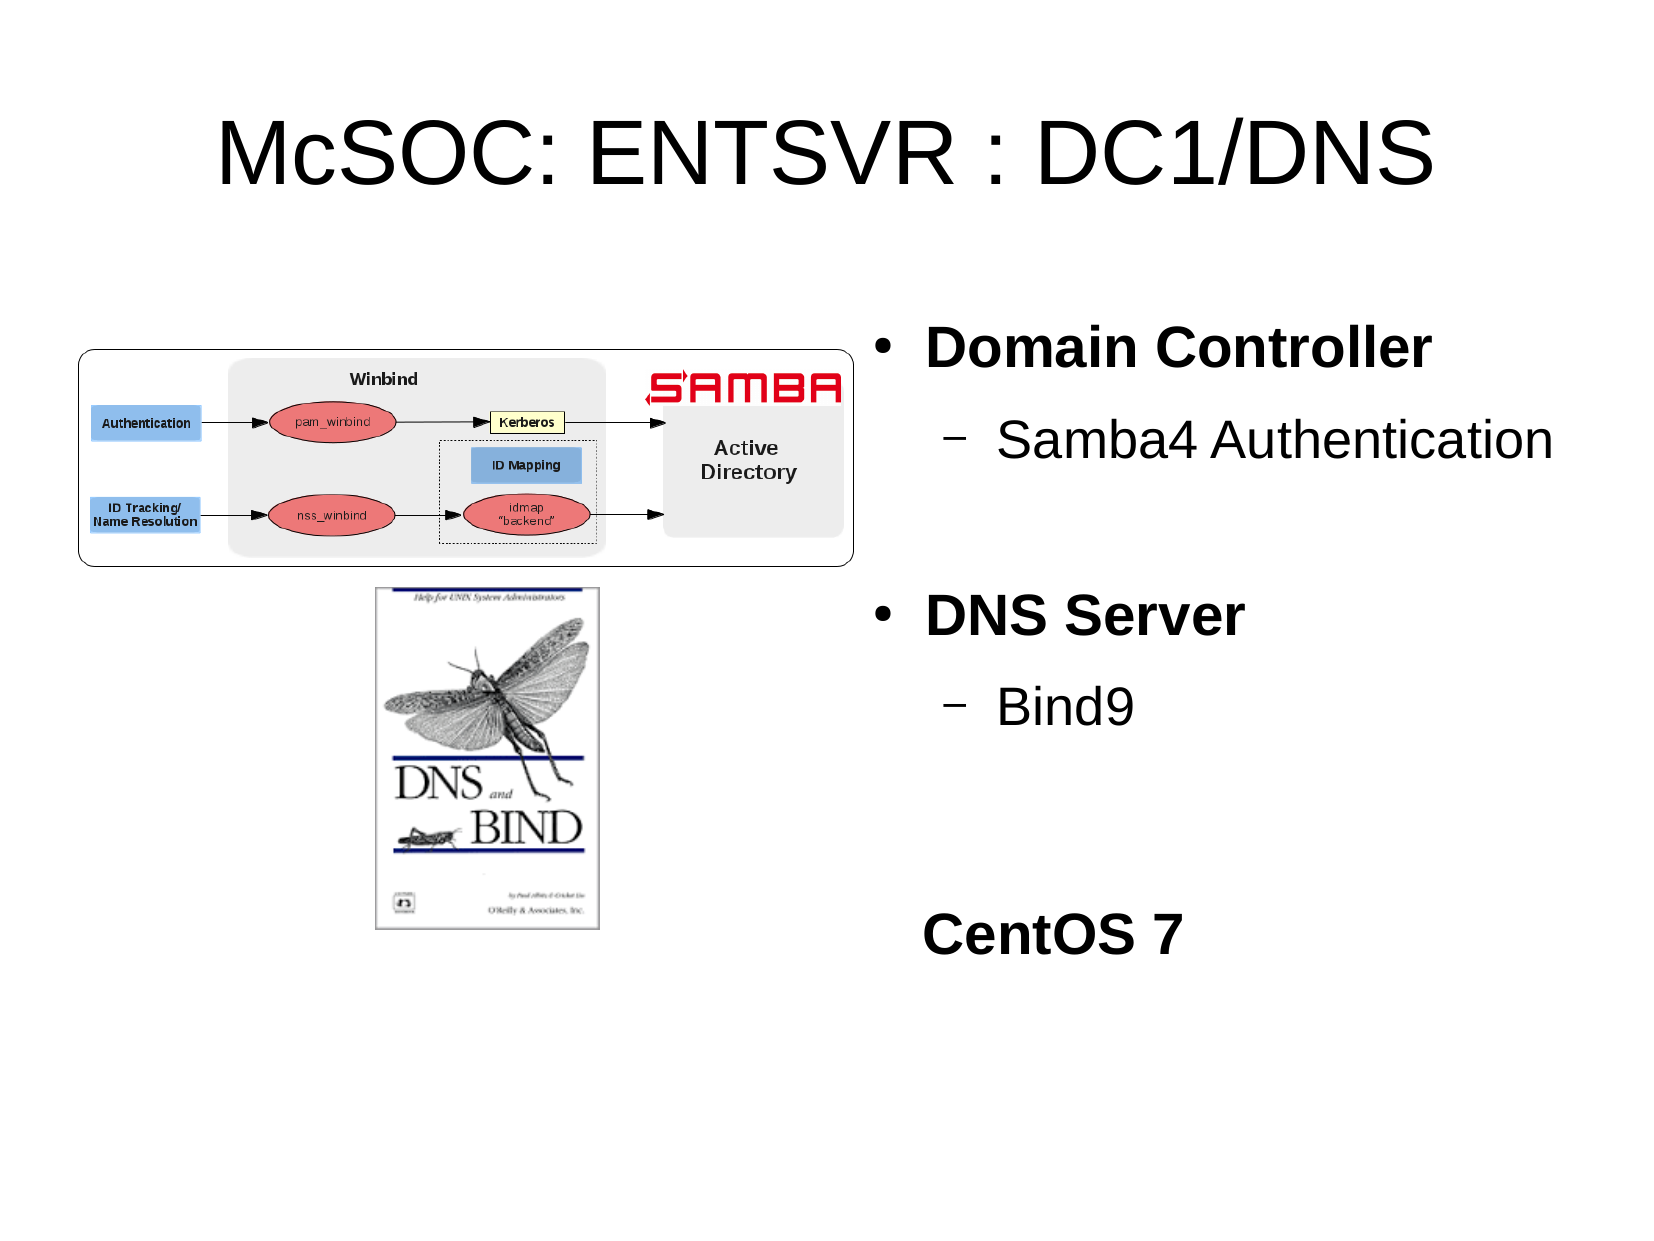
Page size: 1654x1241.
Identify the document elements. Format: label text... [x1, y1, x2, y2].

picture [75, 345, 857, 571]
list Domain Controller Samba4 Authentication DNS Server Bind9 [855, 315, 1582, 1035]
picture [375, 587, 600, 931]
title McSOC: ENTSVR : DC1/DNS [82, 49, 1571, 257]
text_box CentOS 7 [908, 894, 1201, 1006]
